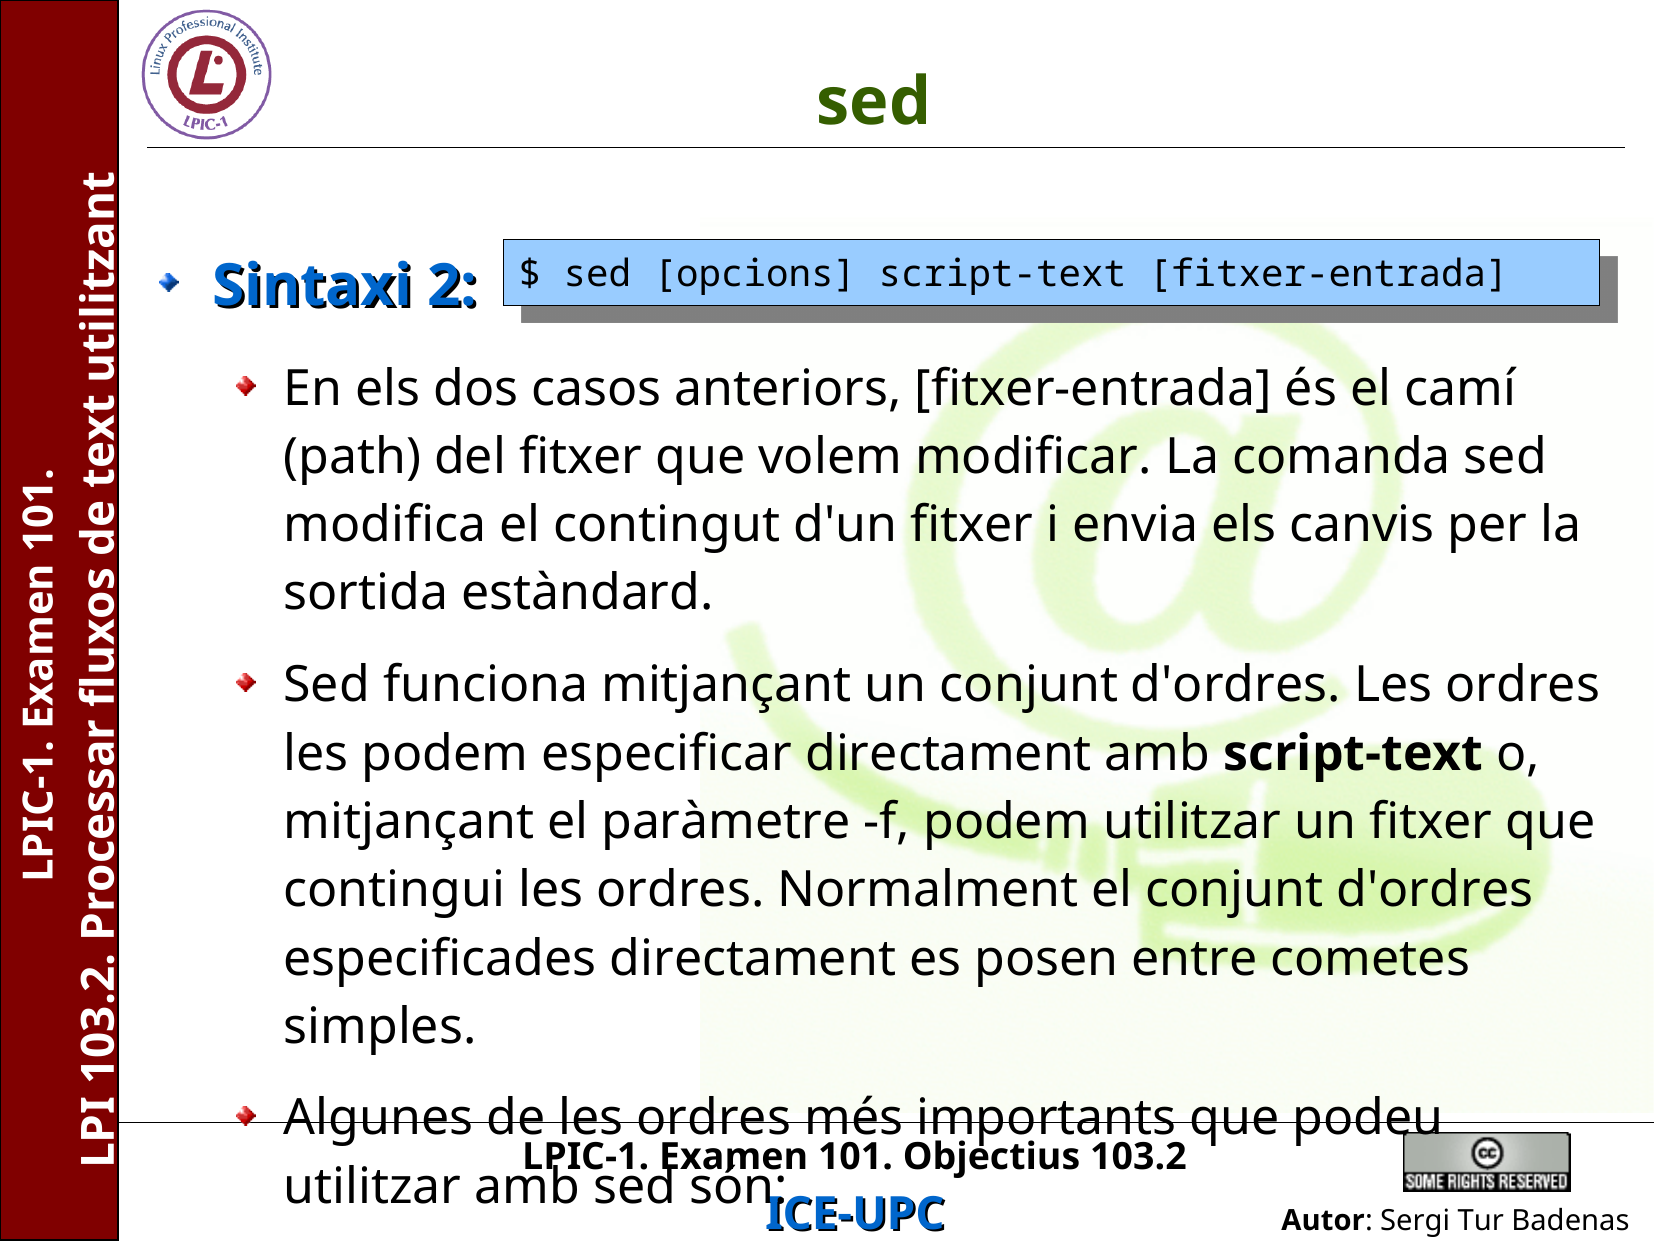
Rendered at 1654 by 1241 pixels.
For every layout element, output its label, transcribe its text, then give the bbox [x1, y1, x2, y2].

picture [1403, 1132, 1571, 1192]
title sed [129, 55, 1619, 142]
picture [700, 217, 1654, 1113]
picture [135, 5, 277, 55]
list Sintaxi 2: En els dos casos anteriors, [fitxer-entrada] és el camí (path) del fitxer que volem modificar. La comanda sed modifica el contingut d'un fitxer i envia els canvis per la sortida estàndard. Sed funciona mitjançant un conjunt d'ordres. Les ordres les podem especificar directament amb script-text o, mitjançant el paràmetre -f, podem utilitzar un fitxer que contingui les ordres. Normalment el conjunt d'ordres especificades directament es posen entre cometes simples. Algunes de les ordres més importants que podeu utilitzar amb sed són: [141, 242, 1630, 1111]
text_box $ sed [opcions] script-text [fitxer-entrada] [503, 239, 1600, 303]
picture [236, 1111, 256, 1126]
